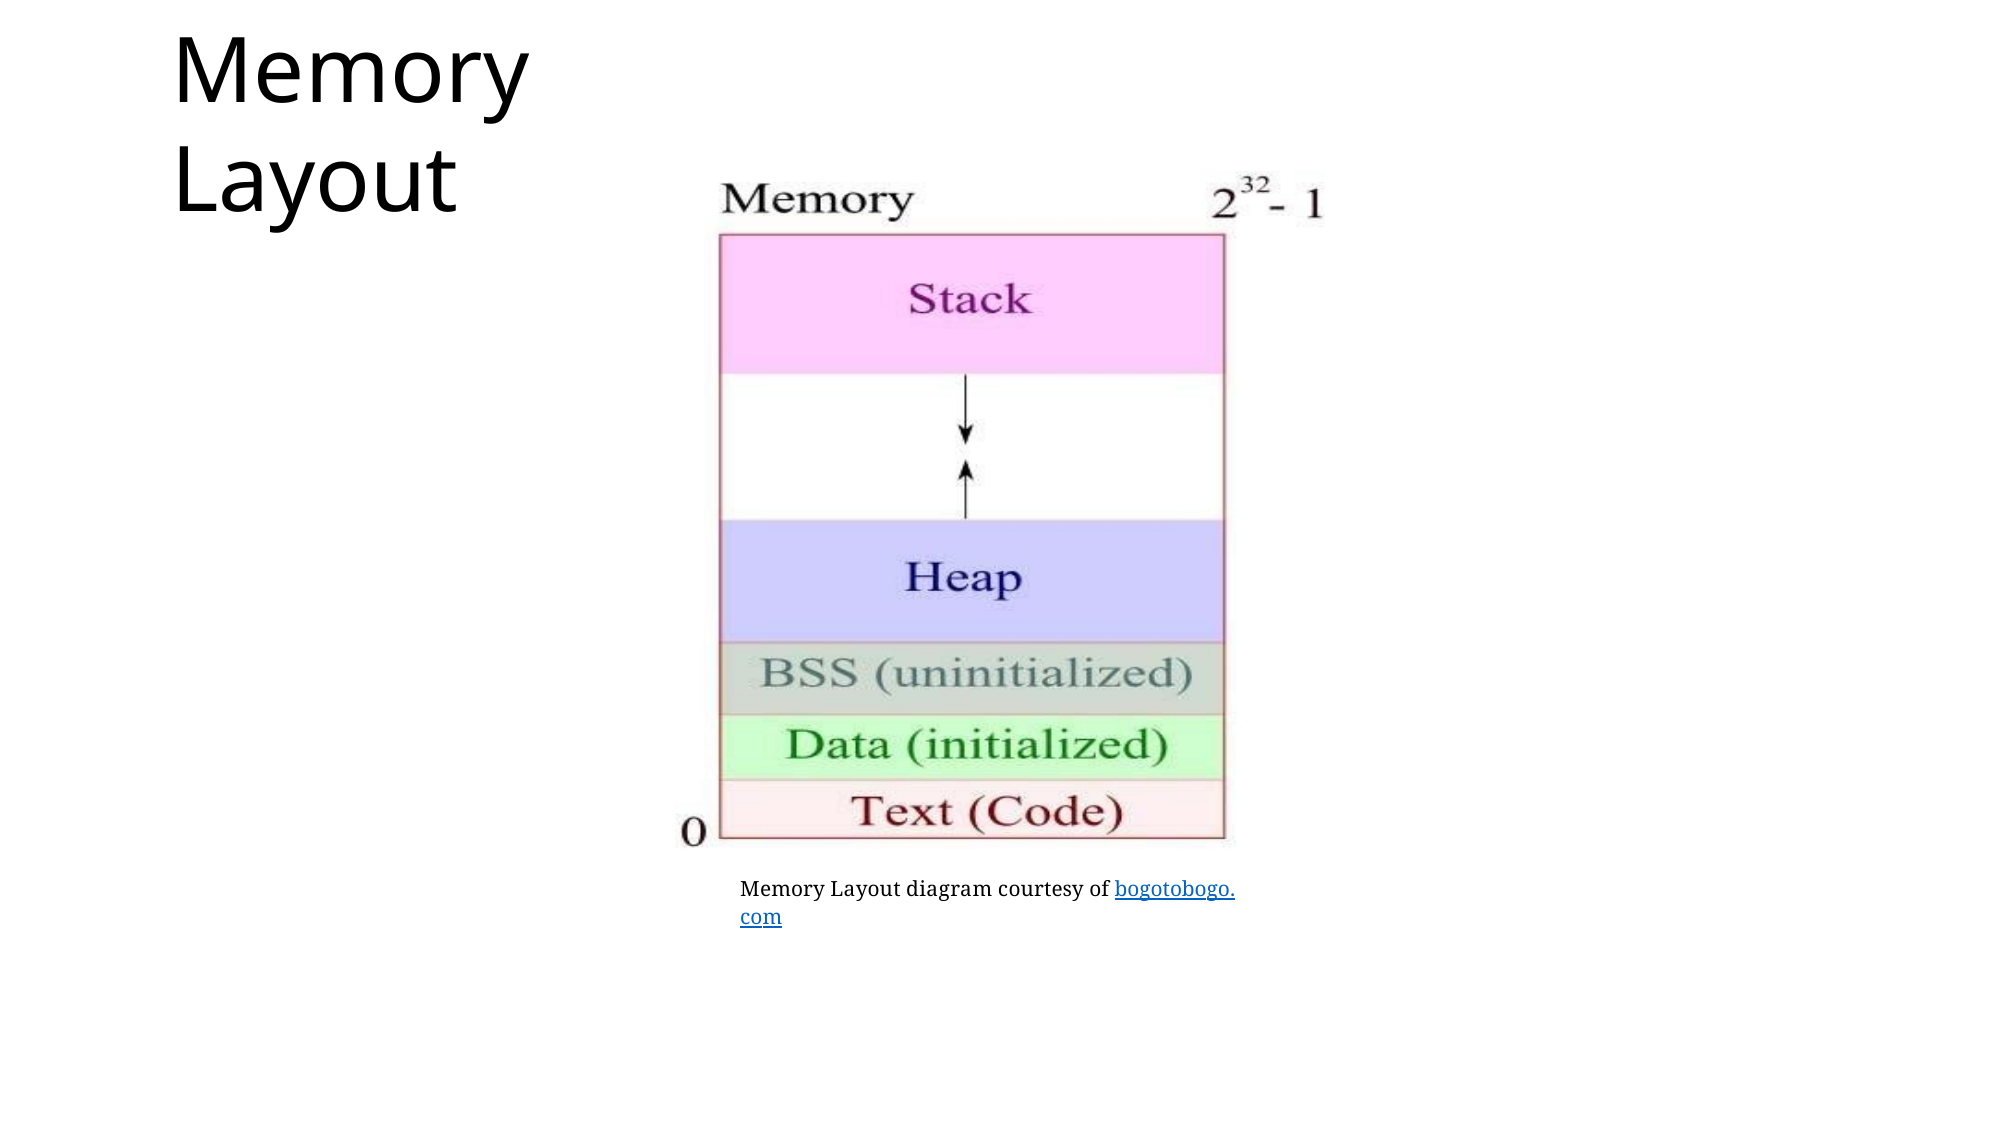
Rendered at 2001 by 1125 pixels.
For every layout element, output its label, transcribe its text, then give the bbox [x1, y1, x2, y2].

picture [675, 171, 1325, 849]
title Memory Layout [169, 9, 752, 230]
text_box Memory Layout diagram courtesy of bogotobogo.com [738, 873, 1238, 933]
